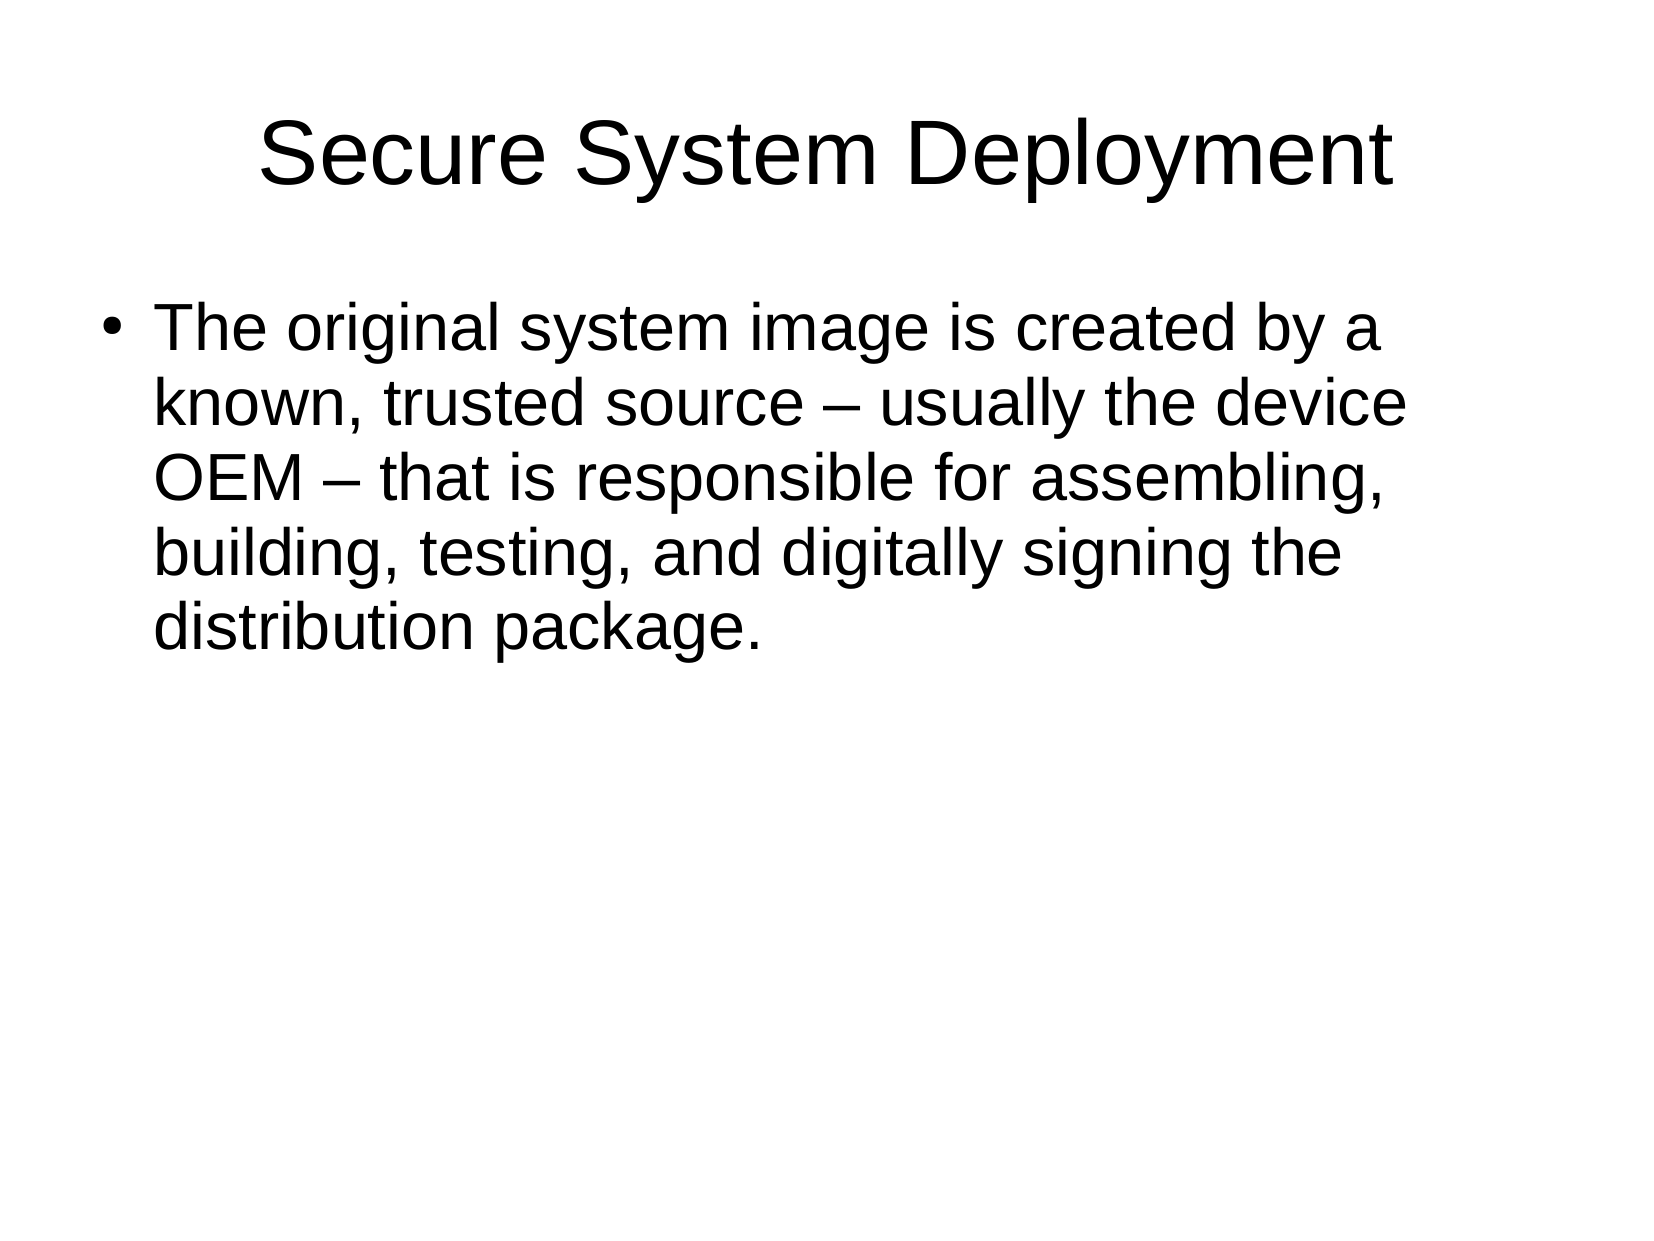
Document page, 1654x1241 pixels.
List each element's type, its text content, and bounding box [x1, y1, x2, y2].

title Secure System Deployment [82, 49, 1571, 257]
list The original system image is created by a known, trusted source – usually the device OEM – that is responsible for assembling, building, testing, and digitally signing the distribution package. [82, 290, 1538, 1010]
